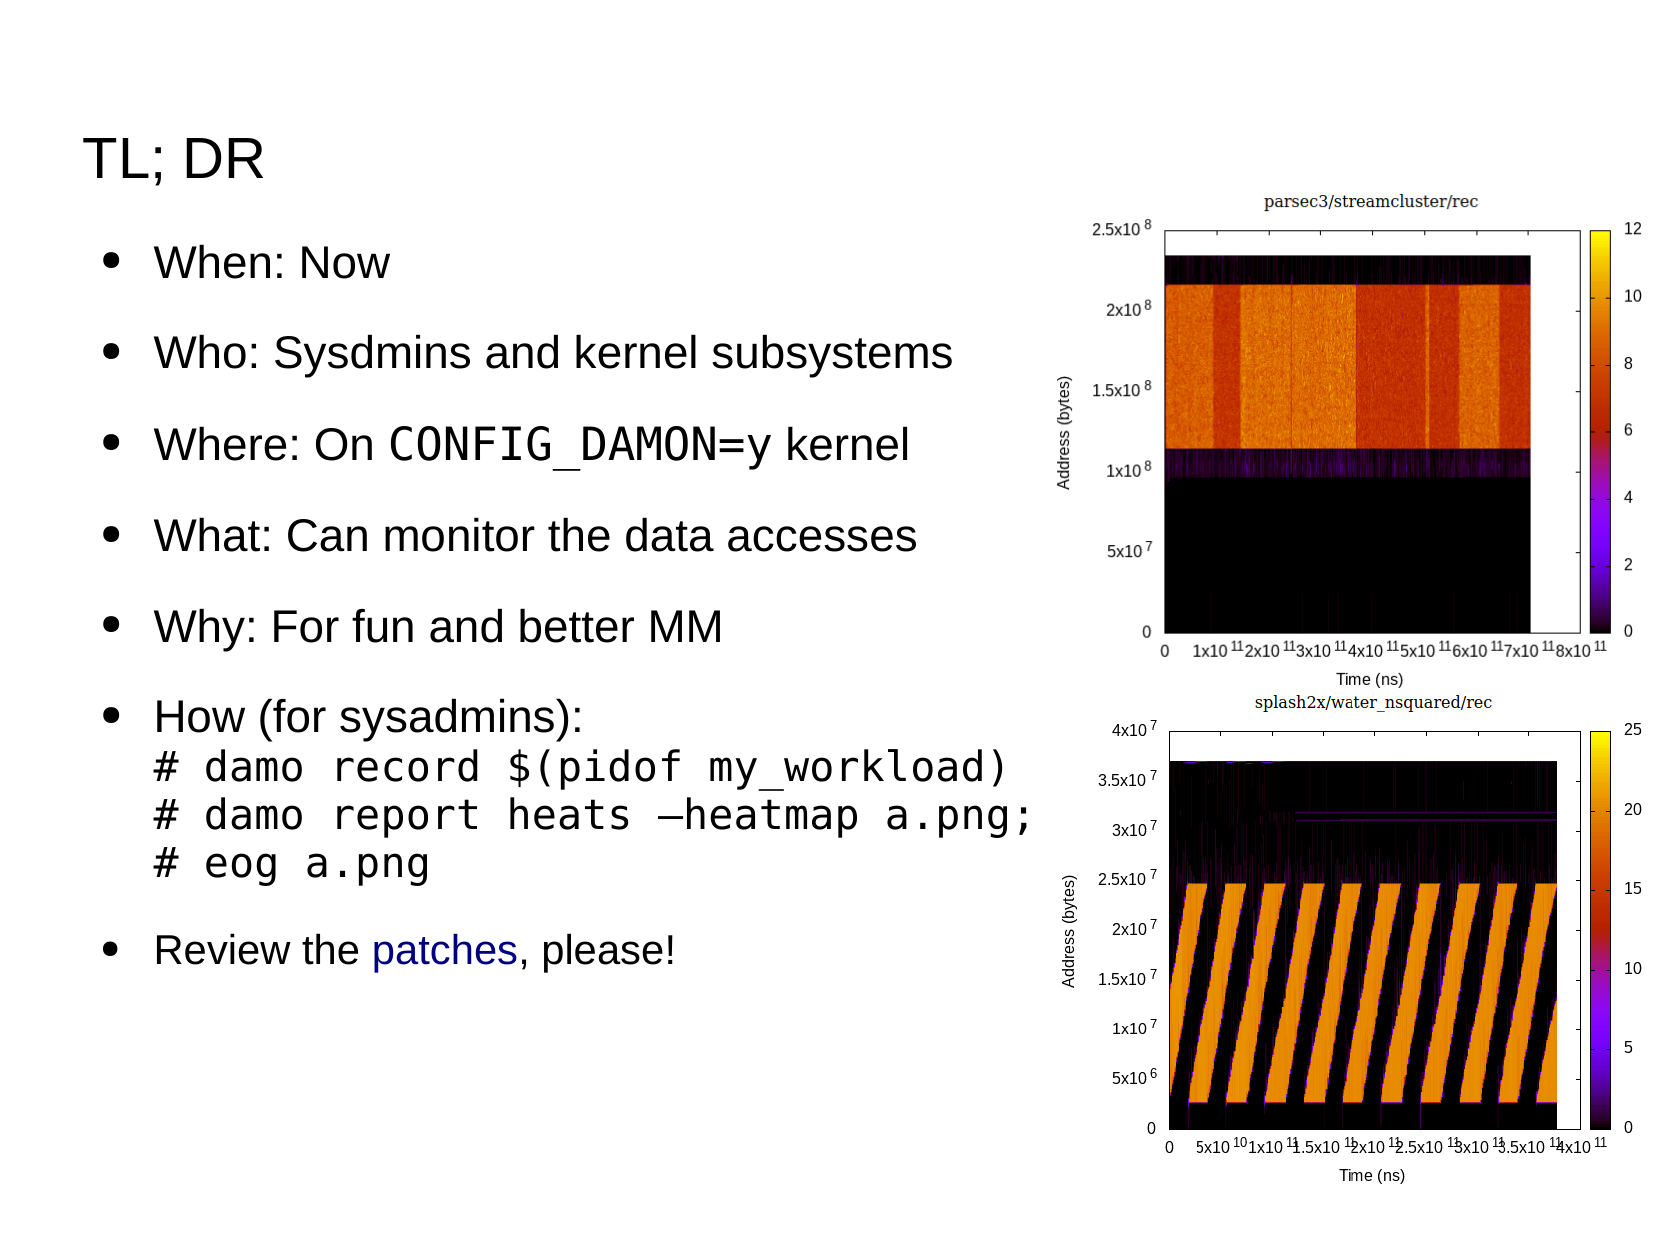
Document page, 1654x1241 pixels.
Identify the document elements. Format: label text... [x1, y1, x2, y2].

picture [1042, 187, 1654, 1195]
title TL; DR [82, 108, 1571, 210]
list When: Now Who: Sysdmins and kernel subsystems Where: On CONFIG_DAMON=y kernel What: Can monitor the data accesses Why: For fun and better MM How (for sysadmins): # damo record $(pidof my_workload) # damo report heats –heatmap a.png; # eog a.png Review the patches, please! [82, 236, 1048, 1111]
